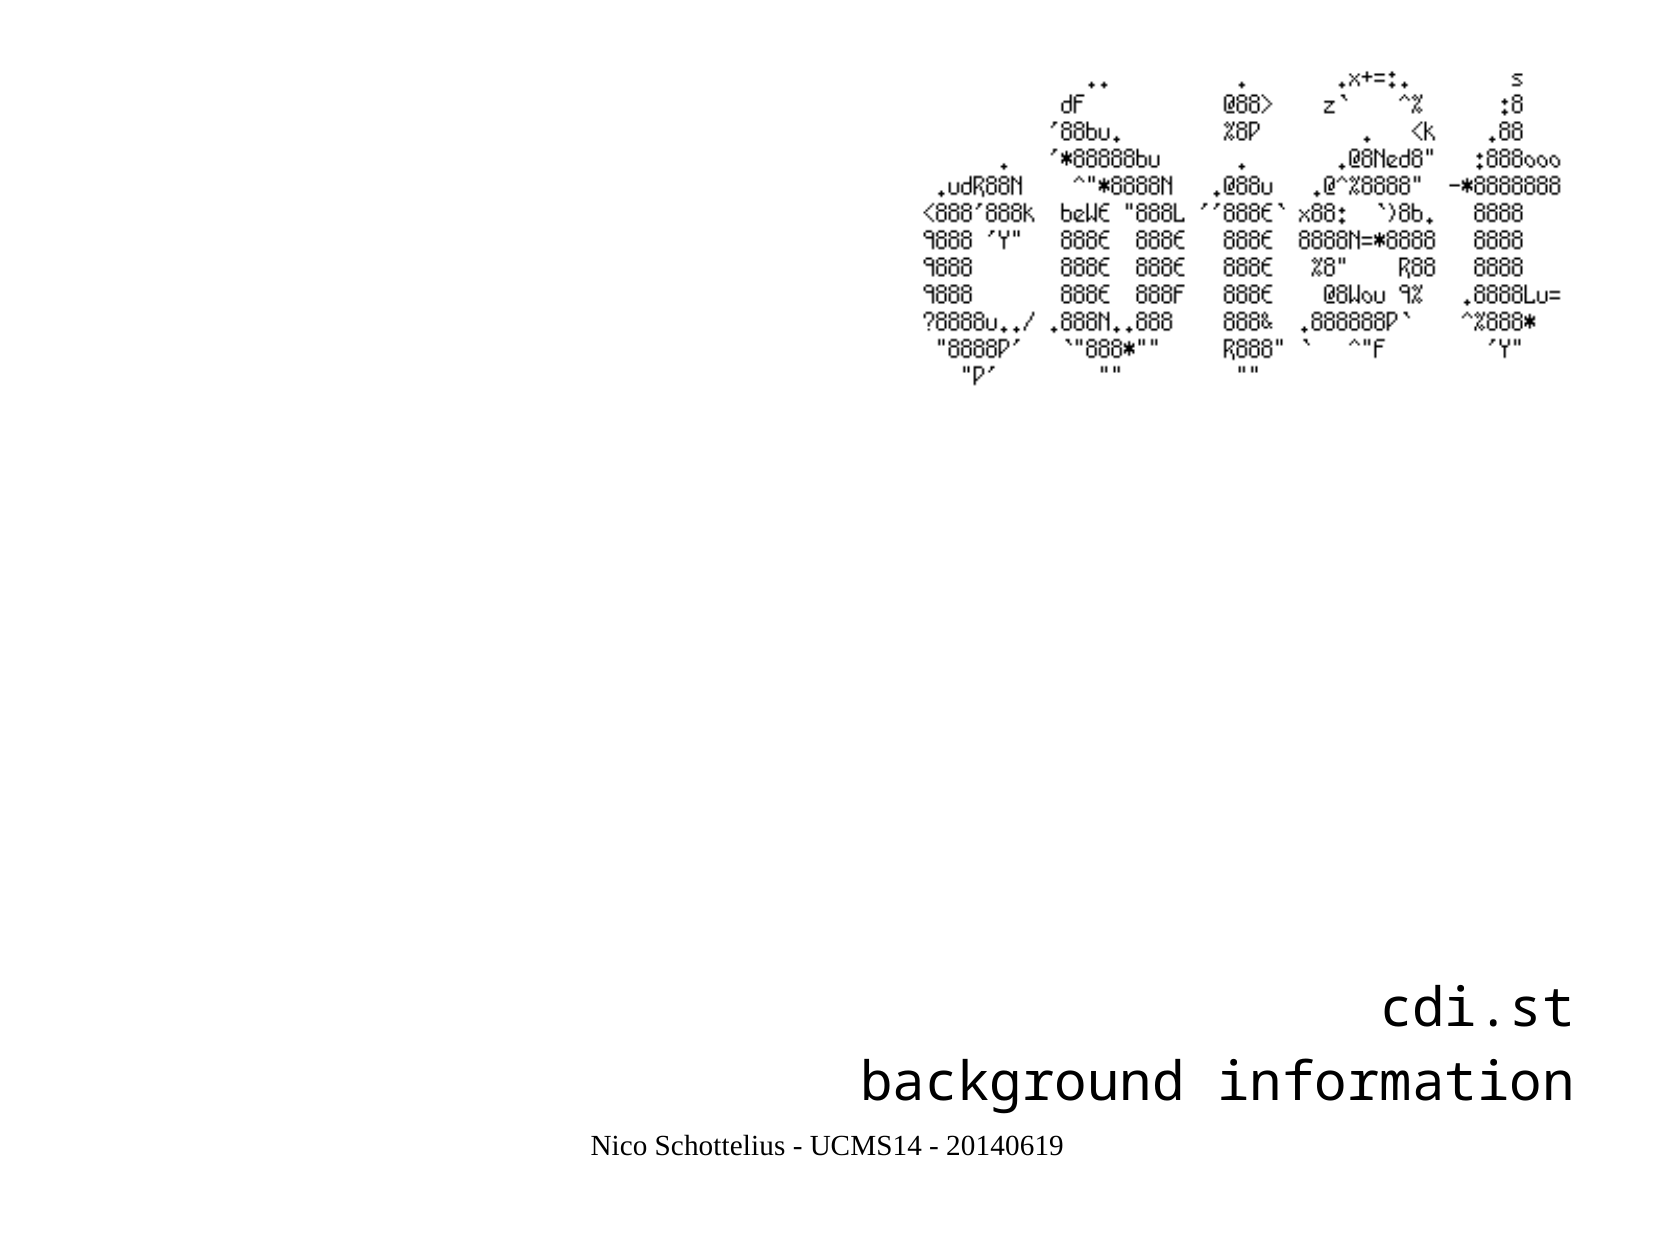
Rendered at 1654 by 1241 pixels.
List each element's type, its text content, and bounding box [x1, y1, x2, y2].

picture [920, 49, 1571, 396]
subtitle cdi.st background information [119, 914, 1575, 1170]
